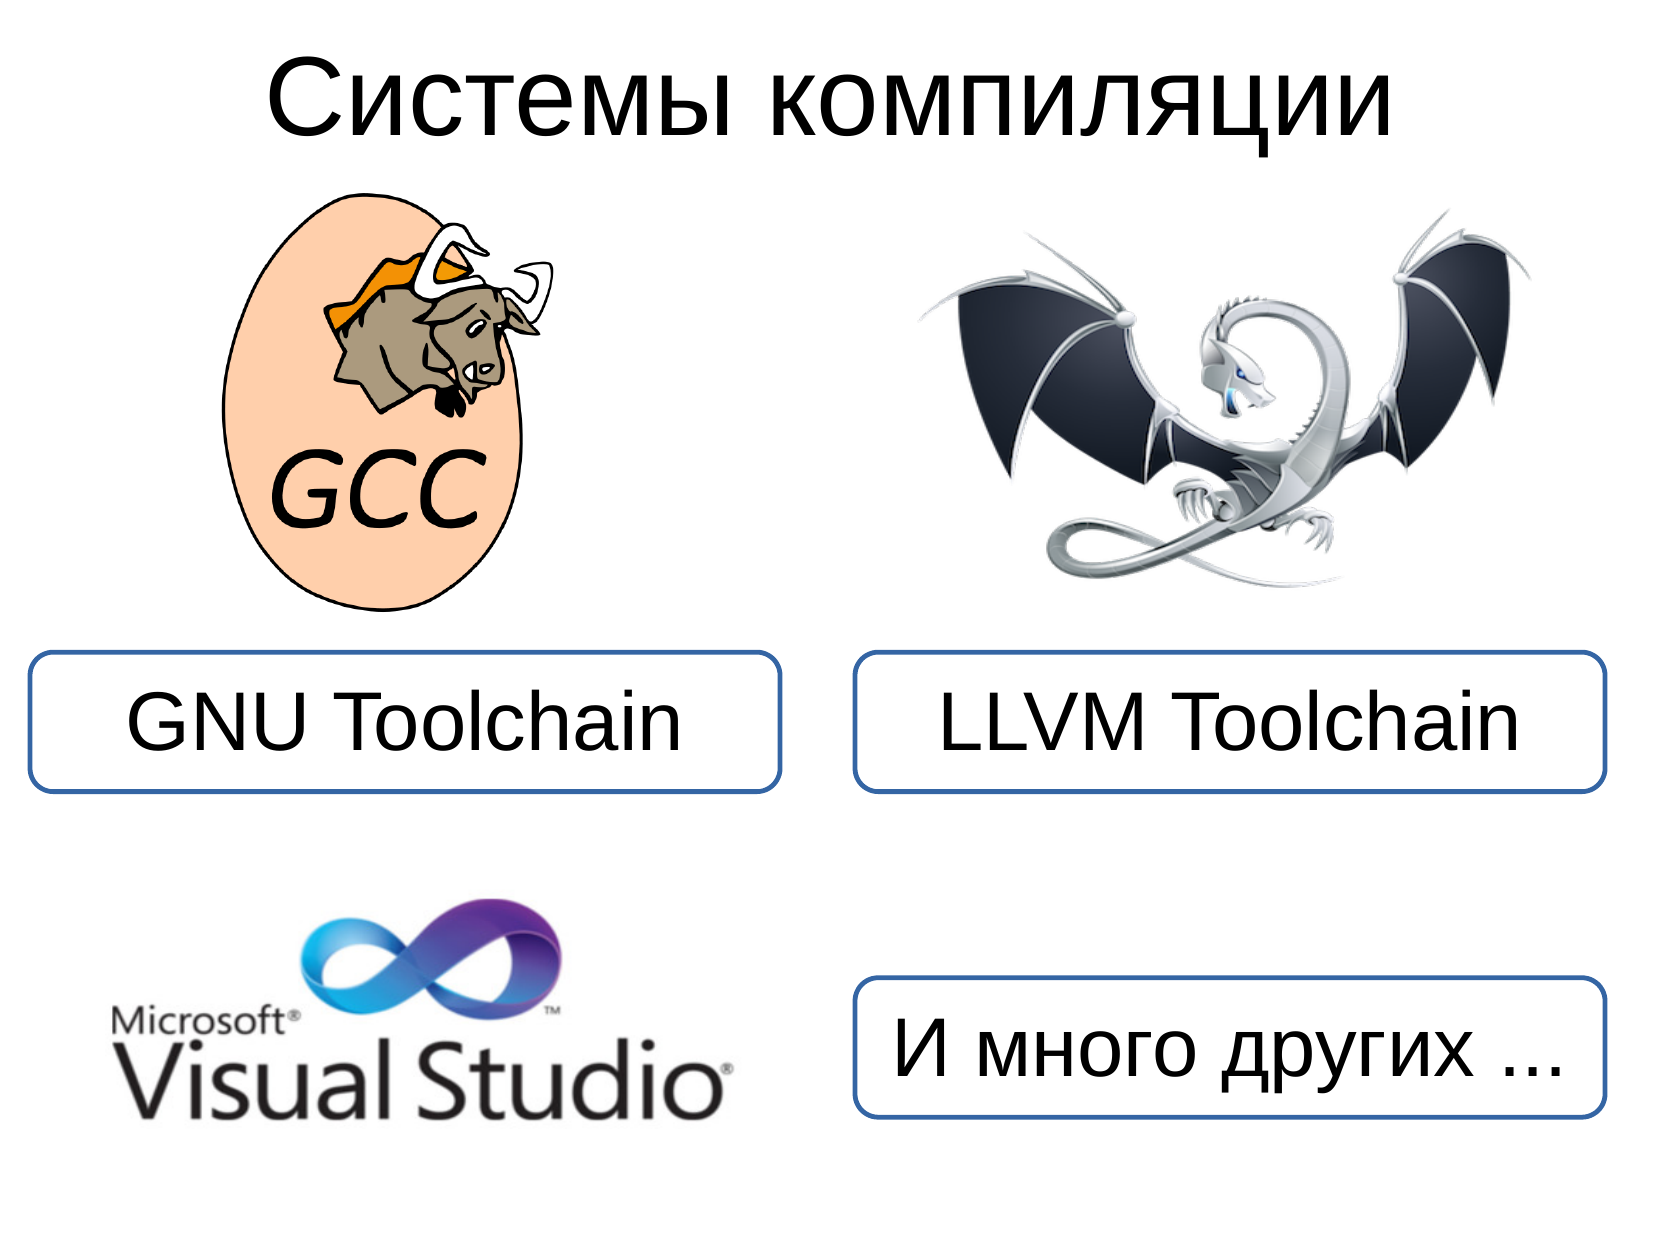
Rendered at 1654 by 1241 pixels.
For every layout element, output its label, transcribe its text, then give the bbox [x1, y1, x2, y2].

text_box LLVM Toolchain [855, 652, 1606, 792]
text_box GNU Toolchain [30, 652, 781, 792]
picture [60, 817, 770, 1207]
title Системы компиляции [86, 33, 1575, 160]
picture [213, 187, 556, 616]
text_box И много других ... [855, 977, 1606, 1118]
picture [915, 143, 1535, 652]
